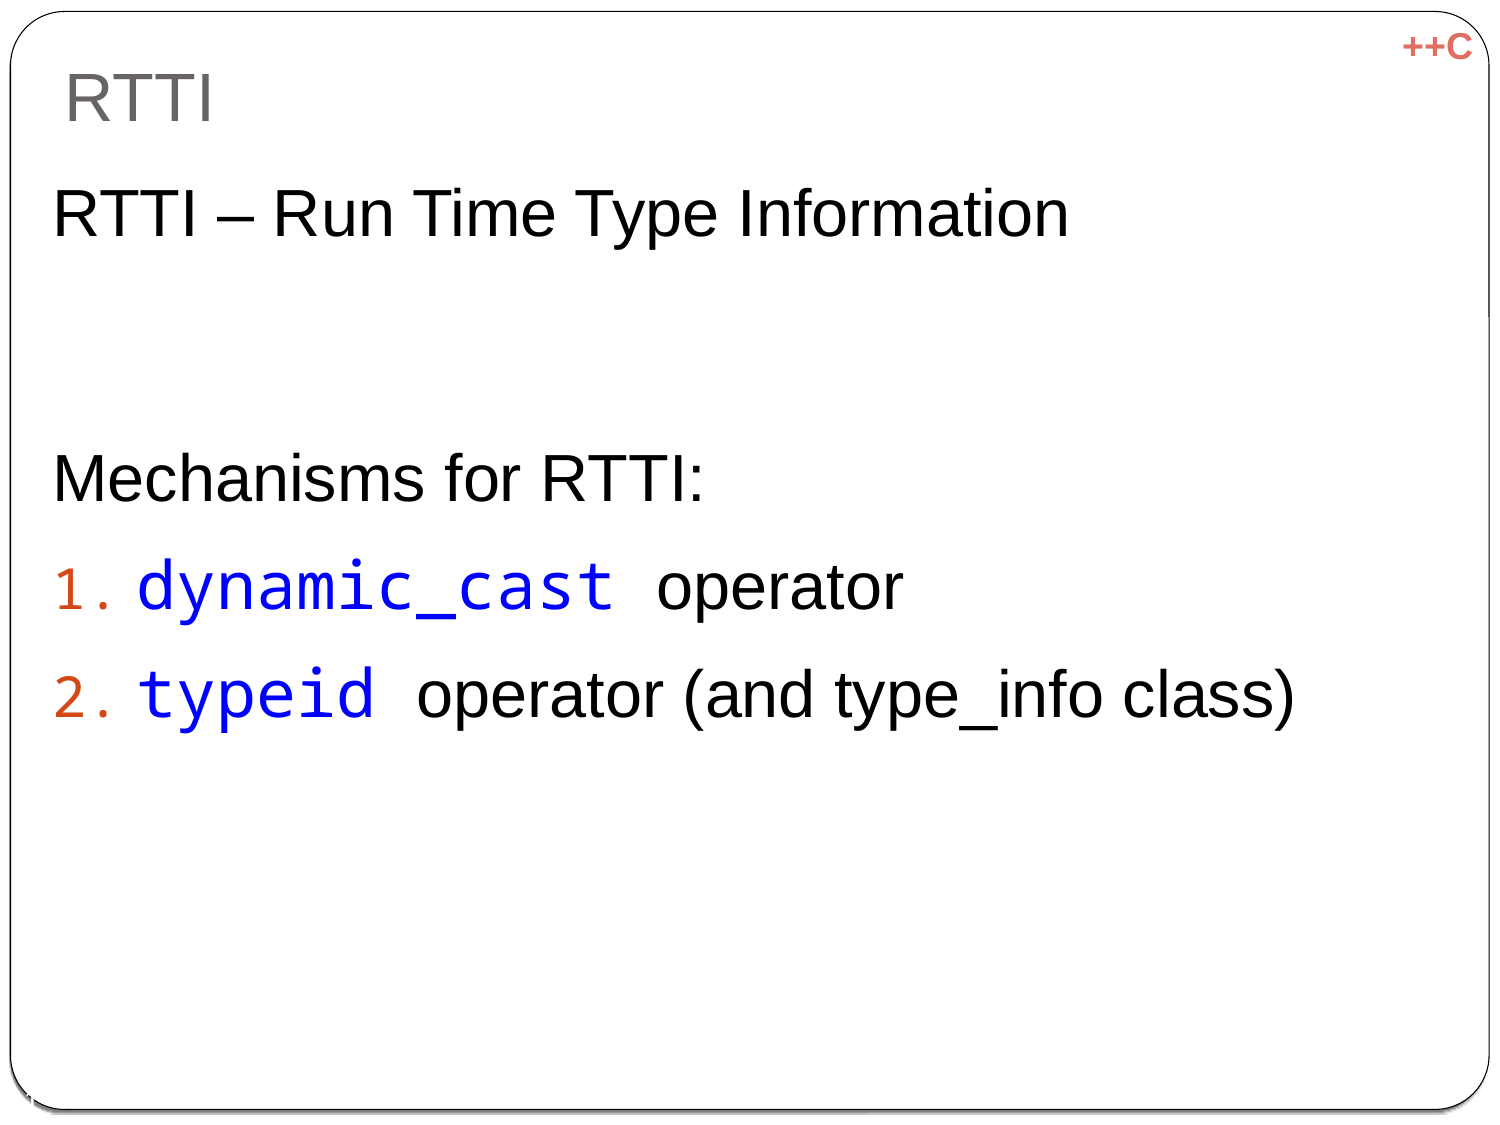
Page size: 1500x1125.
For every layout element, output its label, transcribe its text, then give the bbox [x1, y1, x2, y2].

list RTTI – Run Time Type Information Mechanisms for RTTI: dynamic_cast operator typeid operator (and type_info class) [37, 162, 1463, 1088]
title RTTI [50, 45, 1450, 150]
slide_number <number> [0, 1074, 50, 1125]
